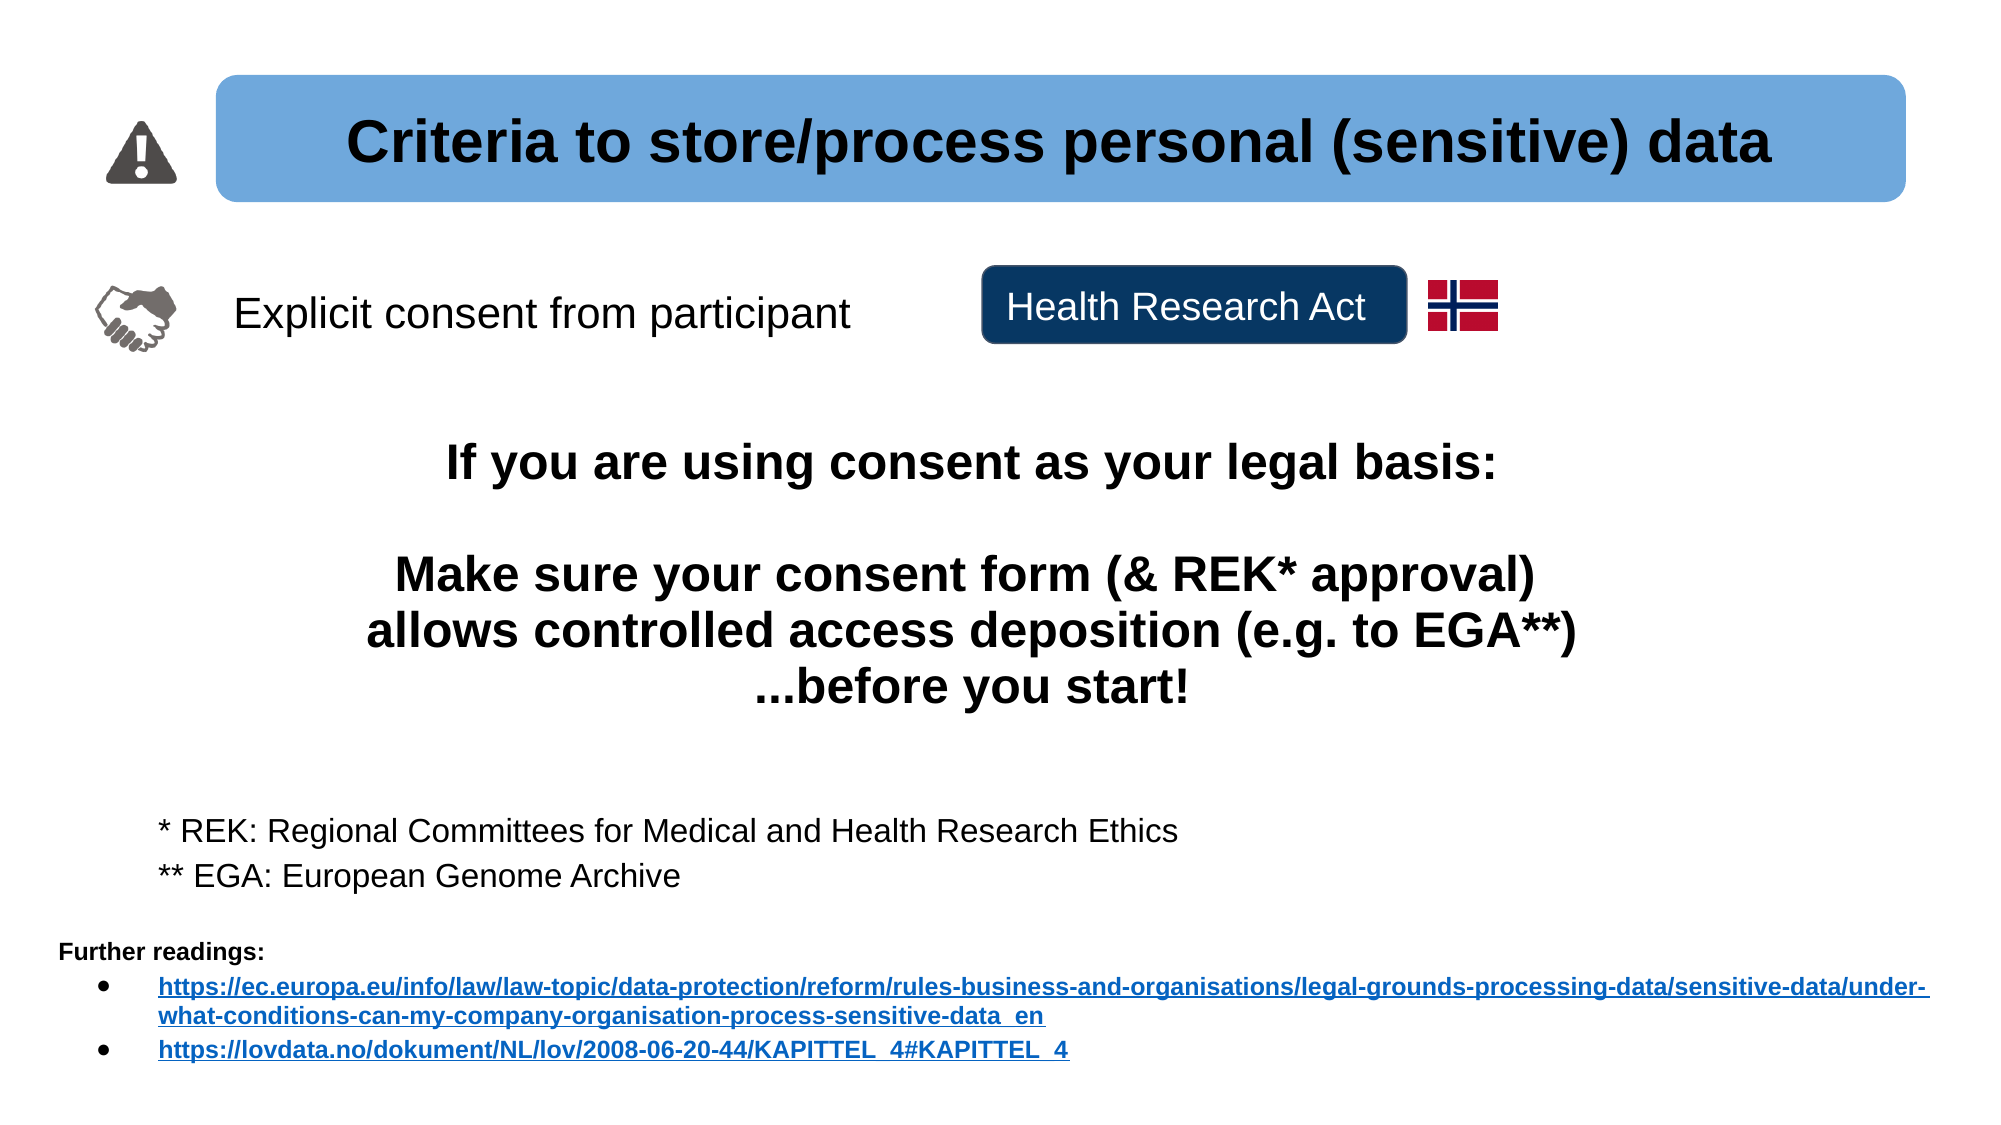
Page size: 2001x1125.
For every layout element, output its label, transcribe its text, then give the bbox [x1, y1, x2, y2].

text_box Health Research Act [982, 265, 1407, 344]
text_box Criteria to store/process personal (sensitive) data [216, 75, 1906, 202]
text_box * REK: Regional Committees for Medical and Health Research Ethics ** EGA: European Genome Archive [58, 783, 1830, 910]
picture [25, 234, 219, 386]
picture [1428, 280, 1498, 331]
picture [69, 82, 198, 219]
text_box Explicit consent from participant [219, 258, 1905, 384]
text_box If you are using consent as your legal basis: Make sure your consent form (& REK* approval) allows controlled access deposition (e.g. to EGA**) ...before you start! [261, 407, 1684, 737]
text_box Further readings: https://ec.europa.eu/info/law/law-topic/data-protection/reform/rules-business-and-organisations/legal-grounds-processing-data/sensitive-data/under-what-conditions-can-my-company-organisation-process-sensitive-data_en https://lovdata.no/dokument/NL/lov/2008-06-20-44/KAPITTEL_4#KAPITTEL_4 [38, 910, 1962, 1055]
